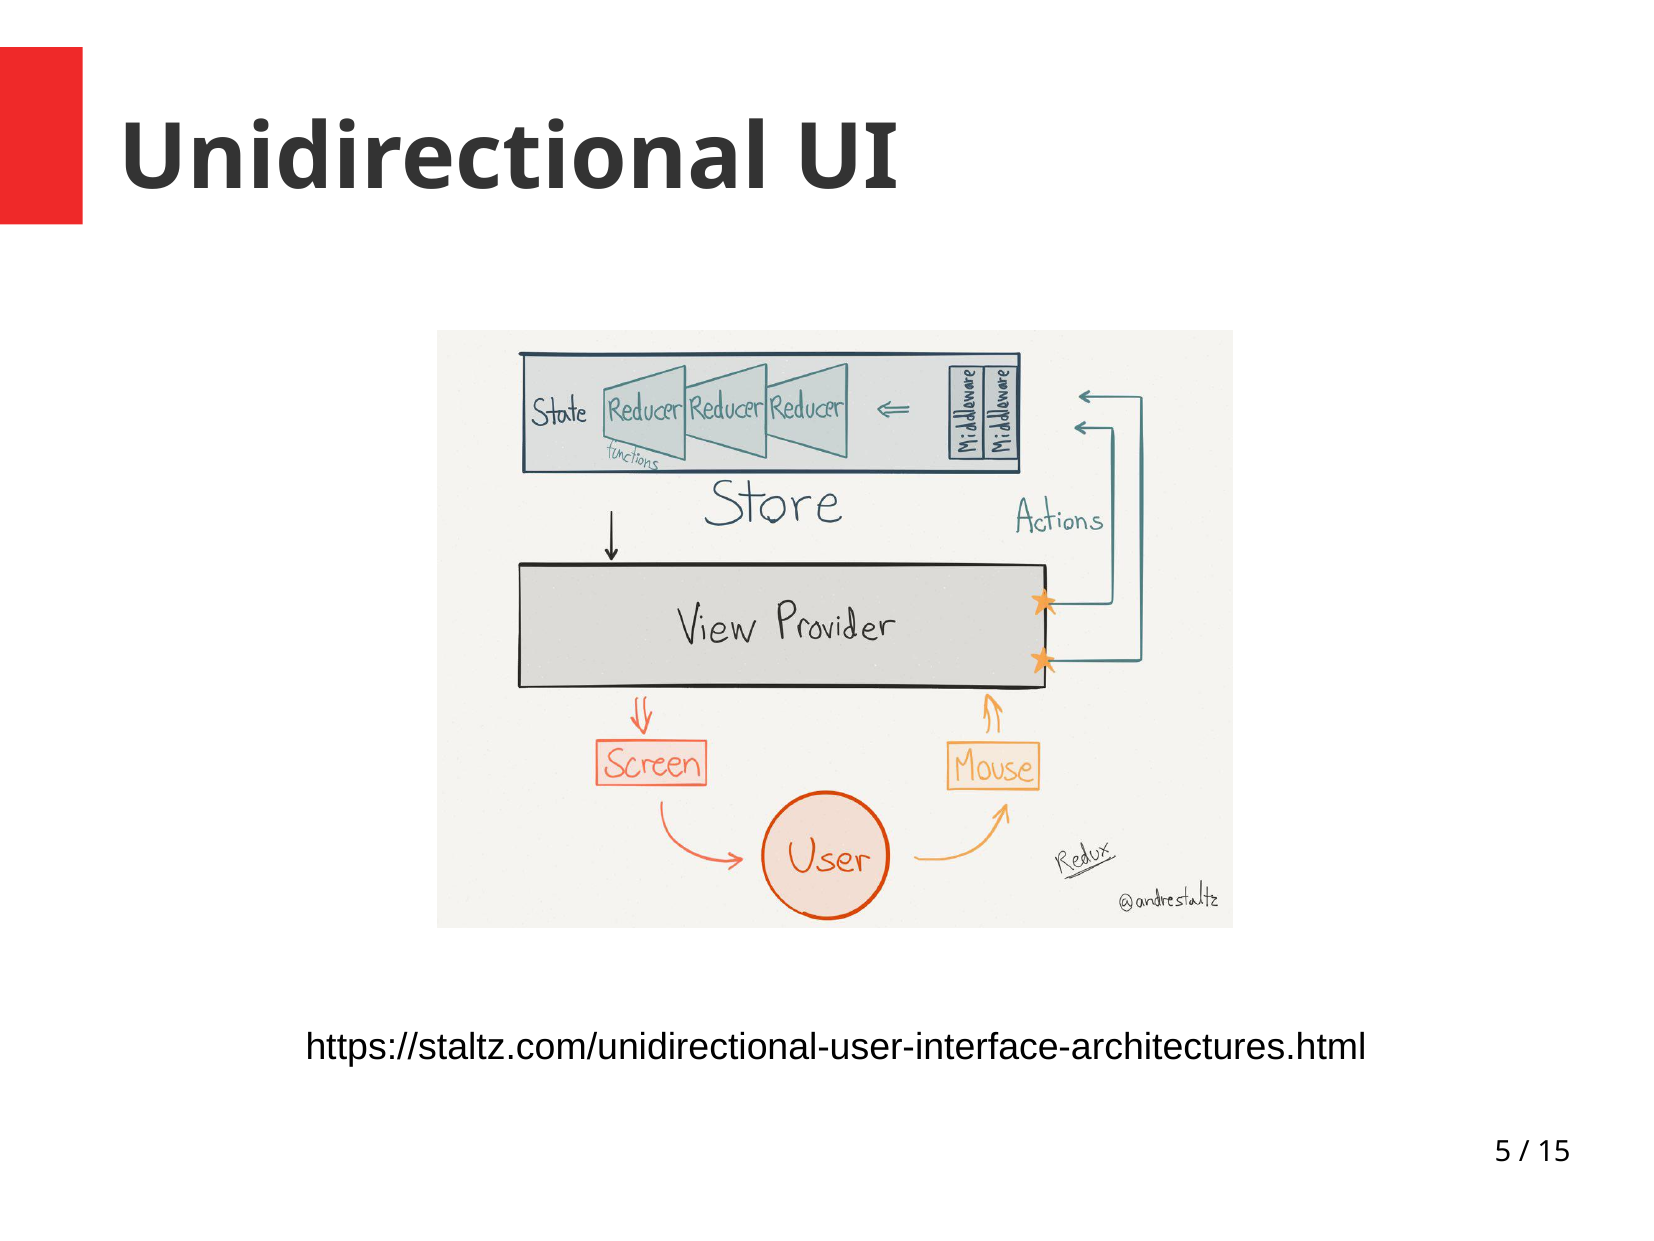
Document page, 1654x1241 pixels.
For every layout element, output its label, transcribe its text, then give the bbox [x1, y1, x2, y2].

text_box https://staltz.com/unidirectional-user-interface-architectures.html [290, 1018, 1382, 1075]
title Unidirectional UI [118, 49, 1571, 257]
picture [437, 330, 1233, 928]
